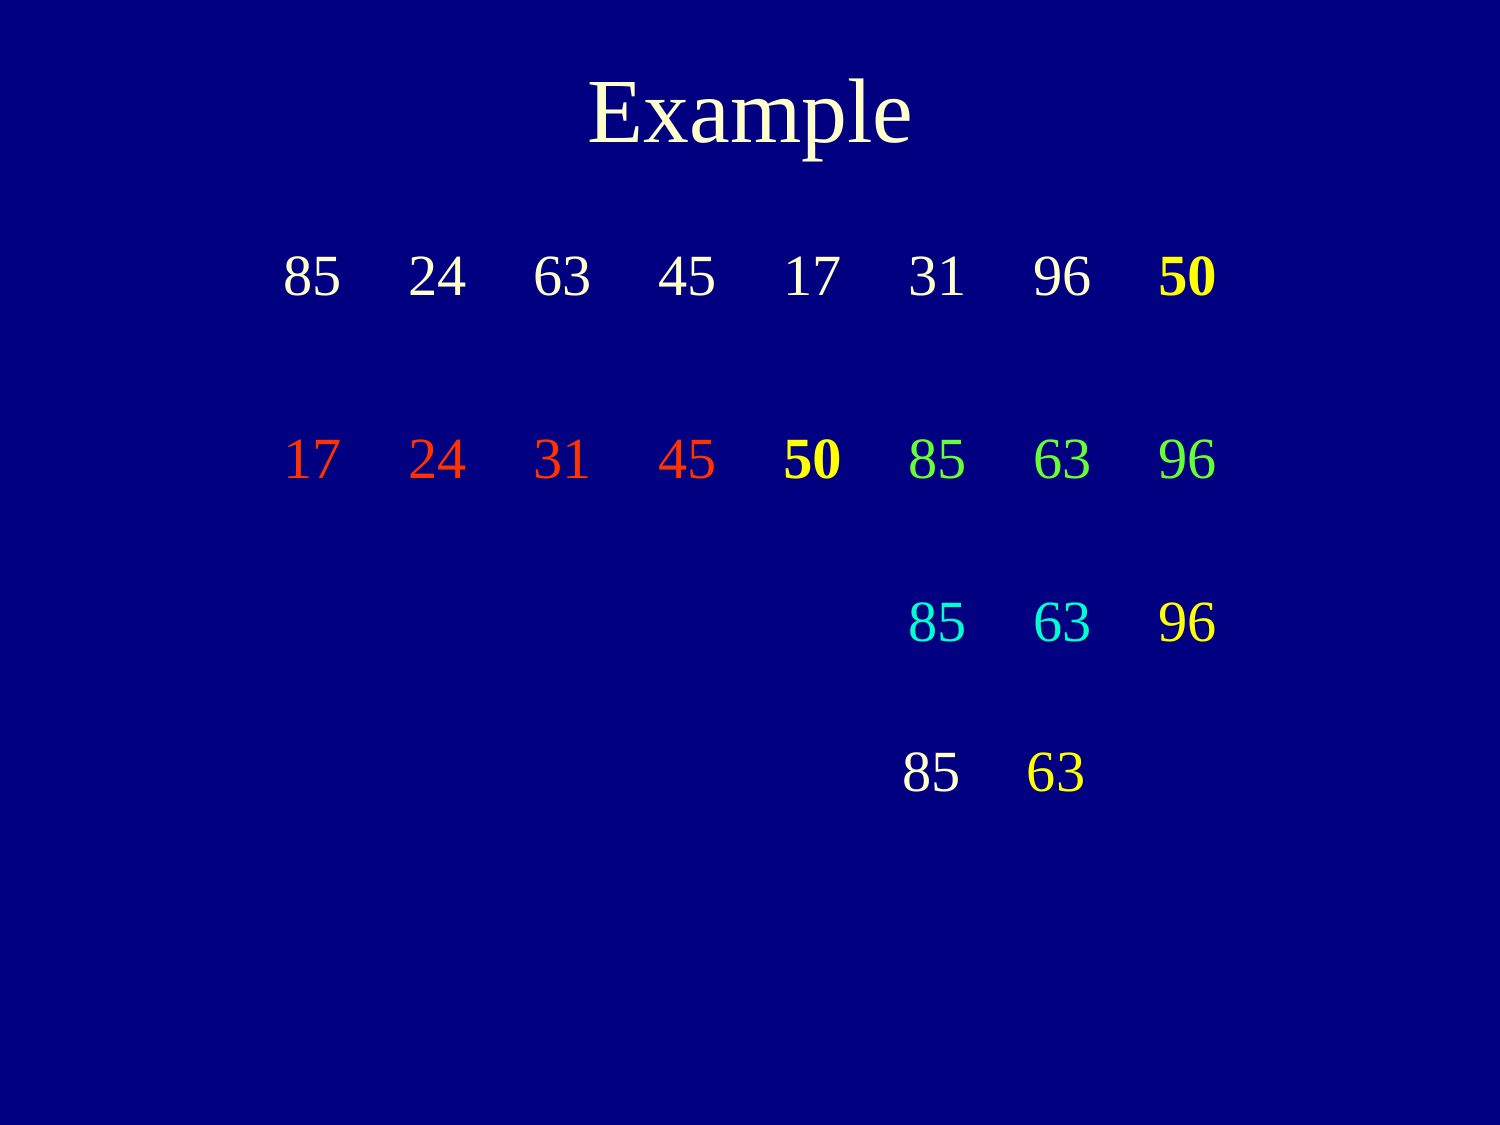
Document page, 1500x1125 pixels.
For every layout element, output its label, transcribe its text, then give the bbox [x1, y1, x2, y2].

table_header 85 [875, 575, 1000, 675]
table_header 96 [1125, 413, 1250, 512]
table_header 85 [250, 229, 375, 325]
table_header 96 [1125, 575, 1250, 675]
table_header 45 [625, 413, 750, 512]
table_header 31 [875, 229, 1000, 325]
table_header 96 [1000, 229, 1125, 325]
table_header 50 [1125, 229, 1250, 325]
table_header 63 [500, 229, 625, 325]
table_header 85 [875, 725, 987, 825]
table_header 63 [987, 725, 1125, 825]
table_header 45 [625, 229, 750, 325]
table_header 17 [250, 413, 375, 512]
table_header 31 [500, 413, 625, 512]
table_header 85 [875, 413, 1000, 512]
table_header 50 [750, 413, 875, 512]
table_header 17 [750, 229, 875, 325]
table_header 63 [1000, 575, 1125, 675]
title Example [22, 43, 1480, 169]
table_header 24 [375, 413, 500, 512]
table_header 24 [375, 229, 500, 325]
table_header 63 [1000, 413, 1125, 512]
